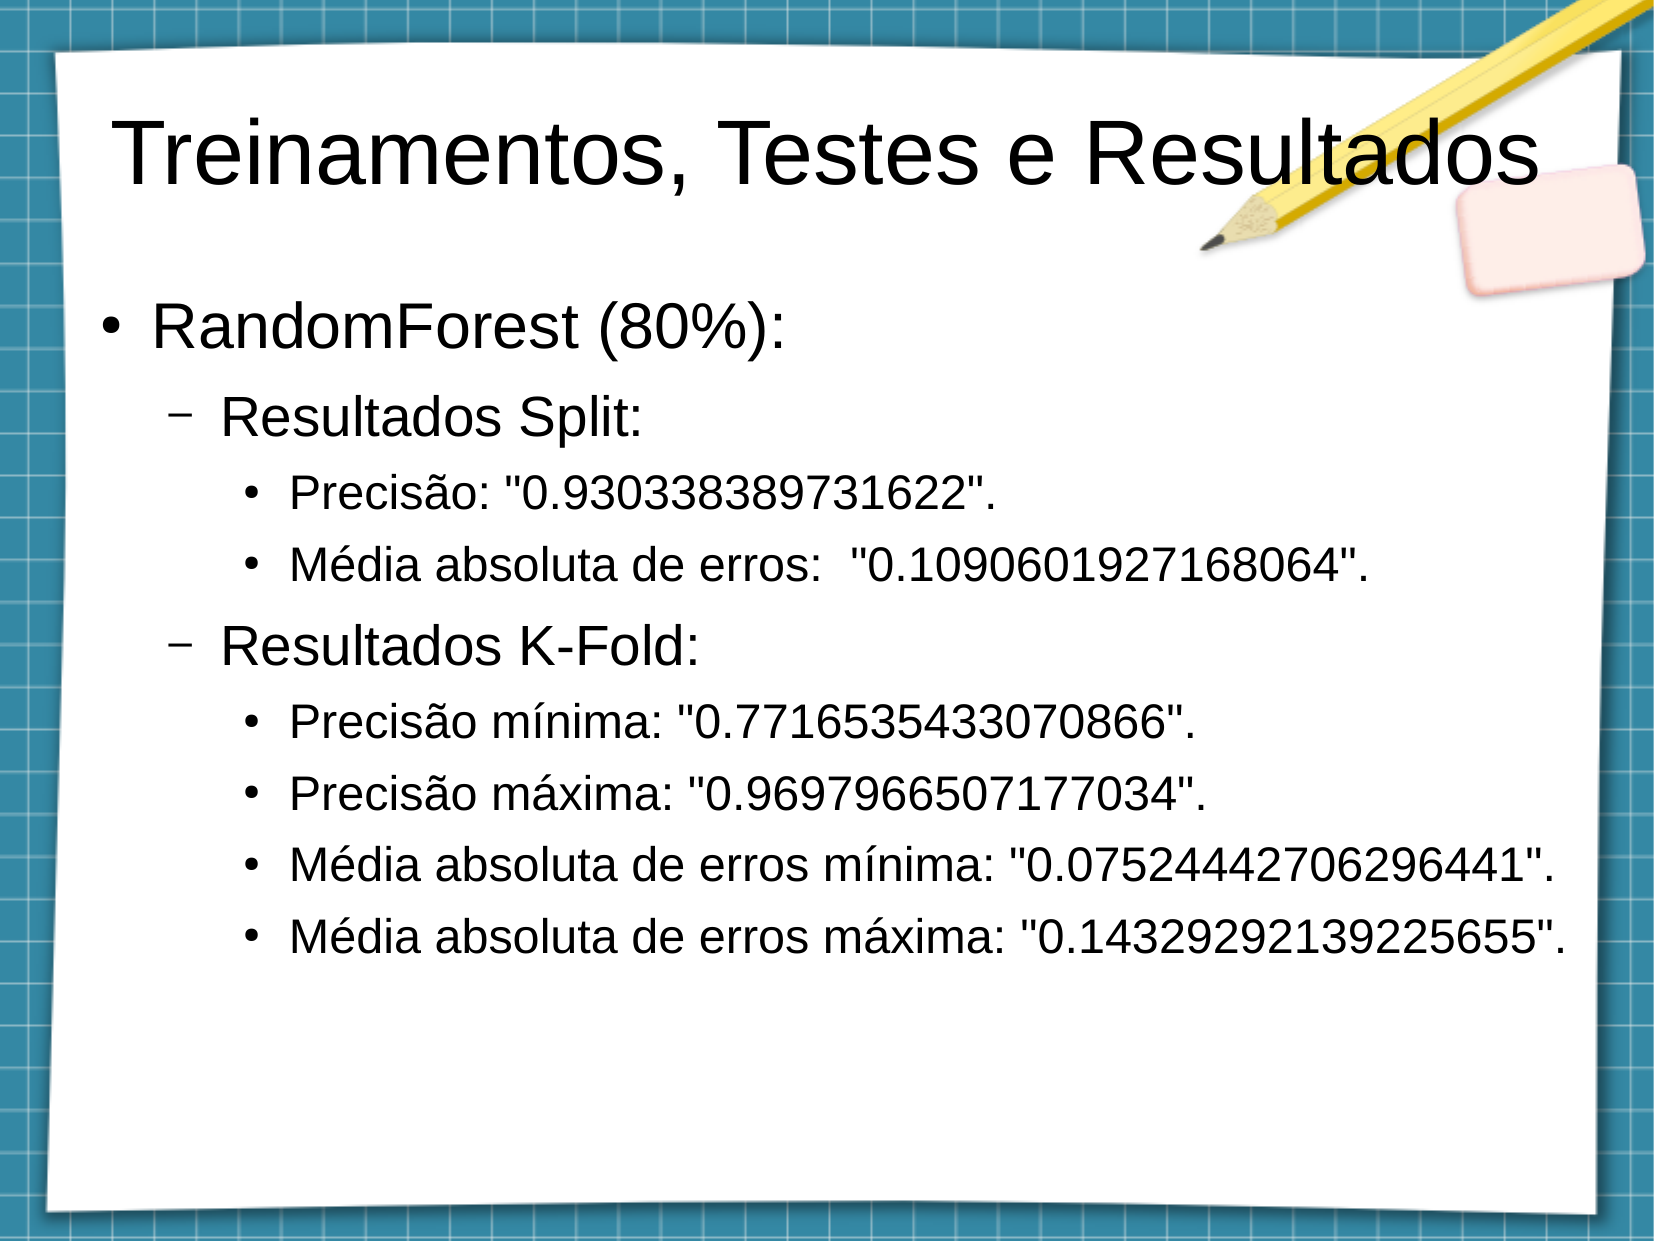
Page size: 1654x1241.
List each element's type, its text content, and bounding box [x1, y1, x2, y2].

list RandomForest (80%): Resultados Split: Precisão: "0.930338389731622". Média absoluta de erros: "0.1090601927168064". Resultados K-Fold: Precisão mínima: "0.7716535433070866". Precisão máxima: "0.9697966507177034". Média absoluta de erros mínima: "0.07524442706296441". Média absoluta de erros máxima: "0.14329292139225655". [82, 290, 1571, 1010]
picture [0, 0, 1654, 1241]
title Treinamentos, Testes e Resultados [82, 49, 1571, 257]
